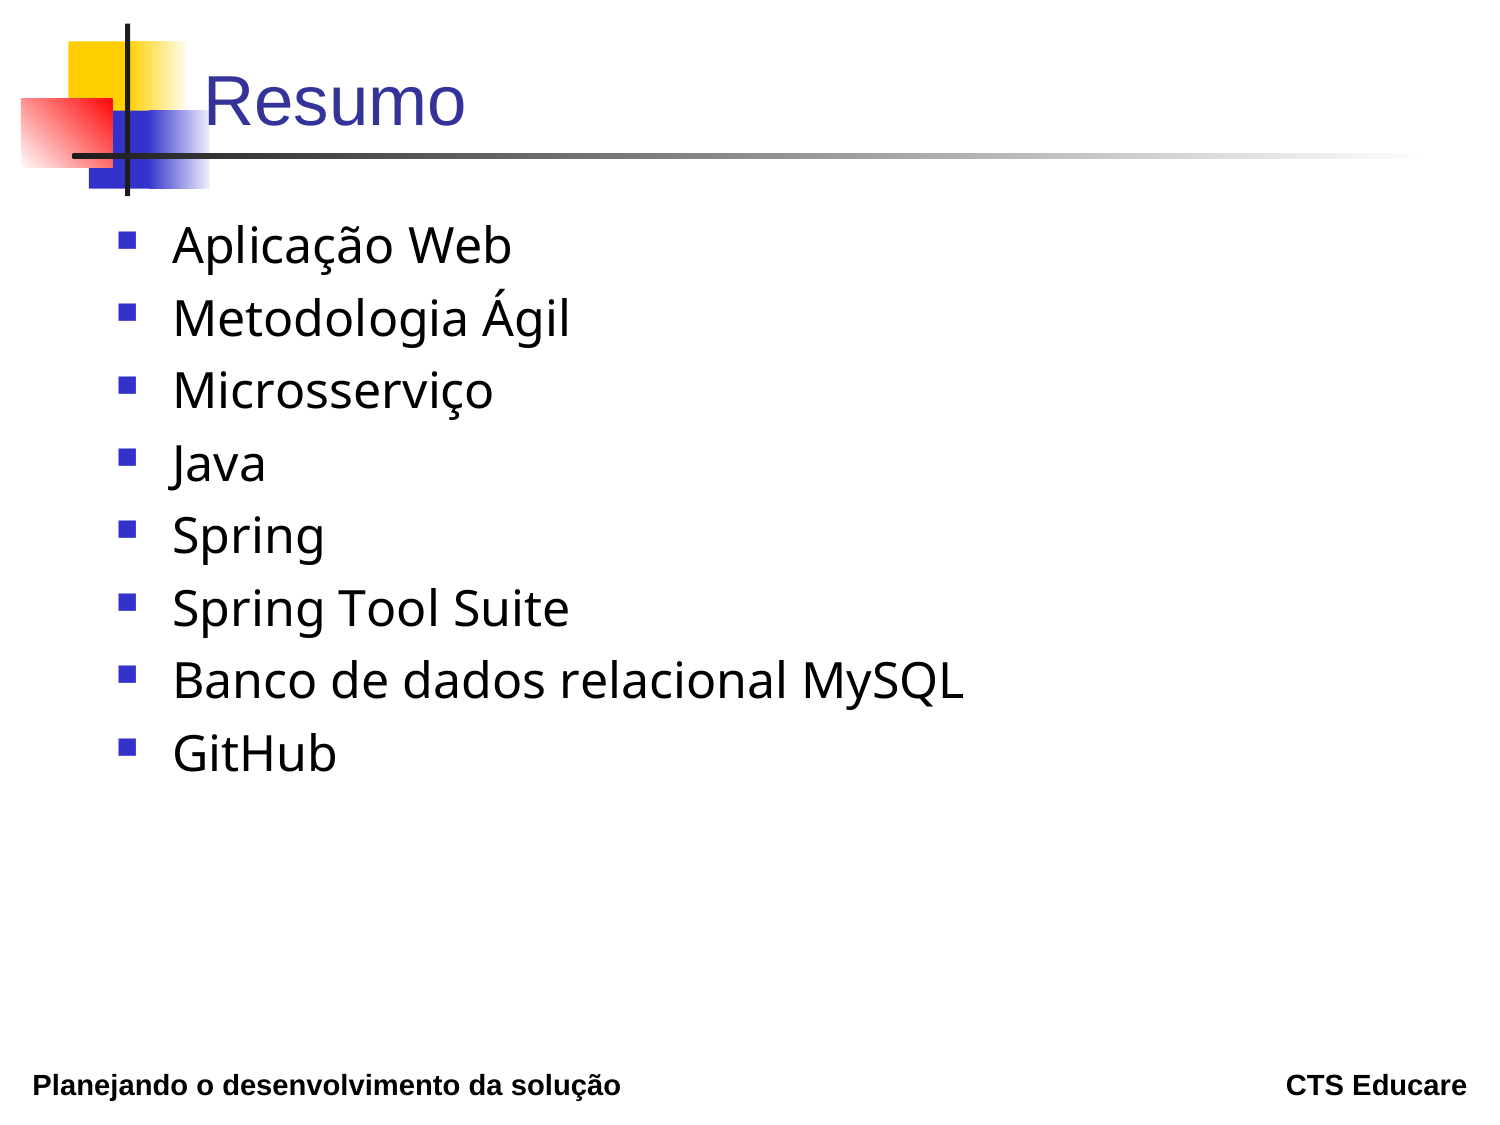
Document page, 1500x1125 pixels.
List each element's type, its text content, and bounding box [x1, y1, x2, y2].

list Aplicação Web Metodologia Ágil Microsserviço Java Spring Spring Tool Suite Banco de dados relacional MySQL GitHub [100, 206, 1447, 1024]
title Resumo [188, 46, 1468, 149]
